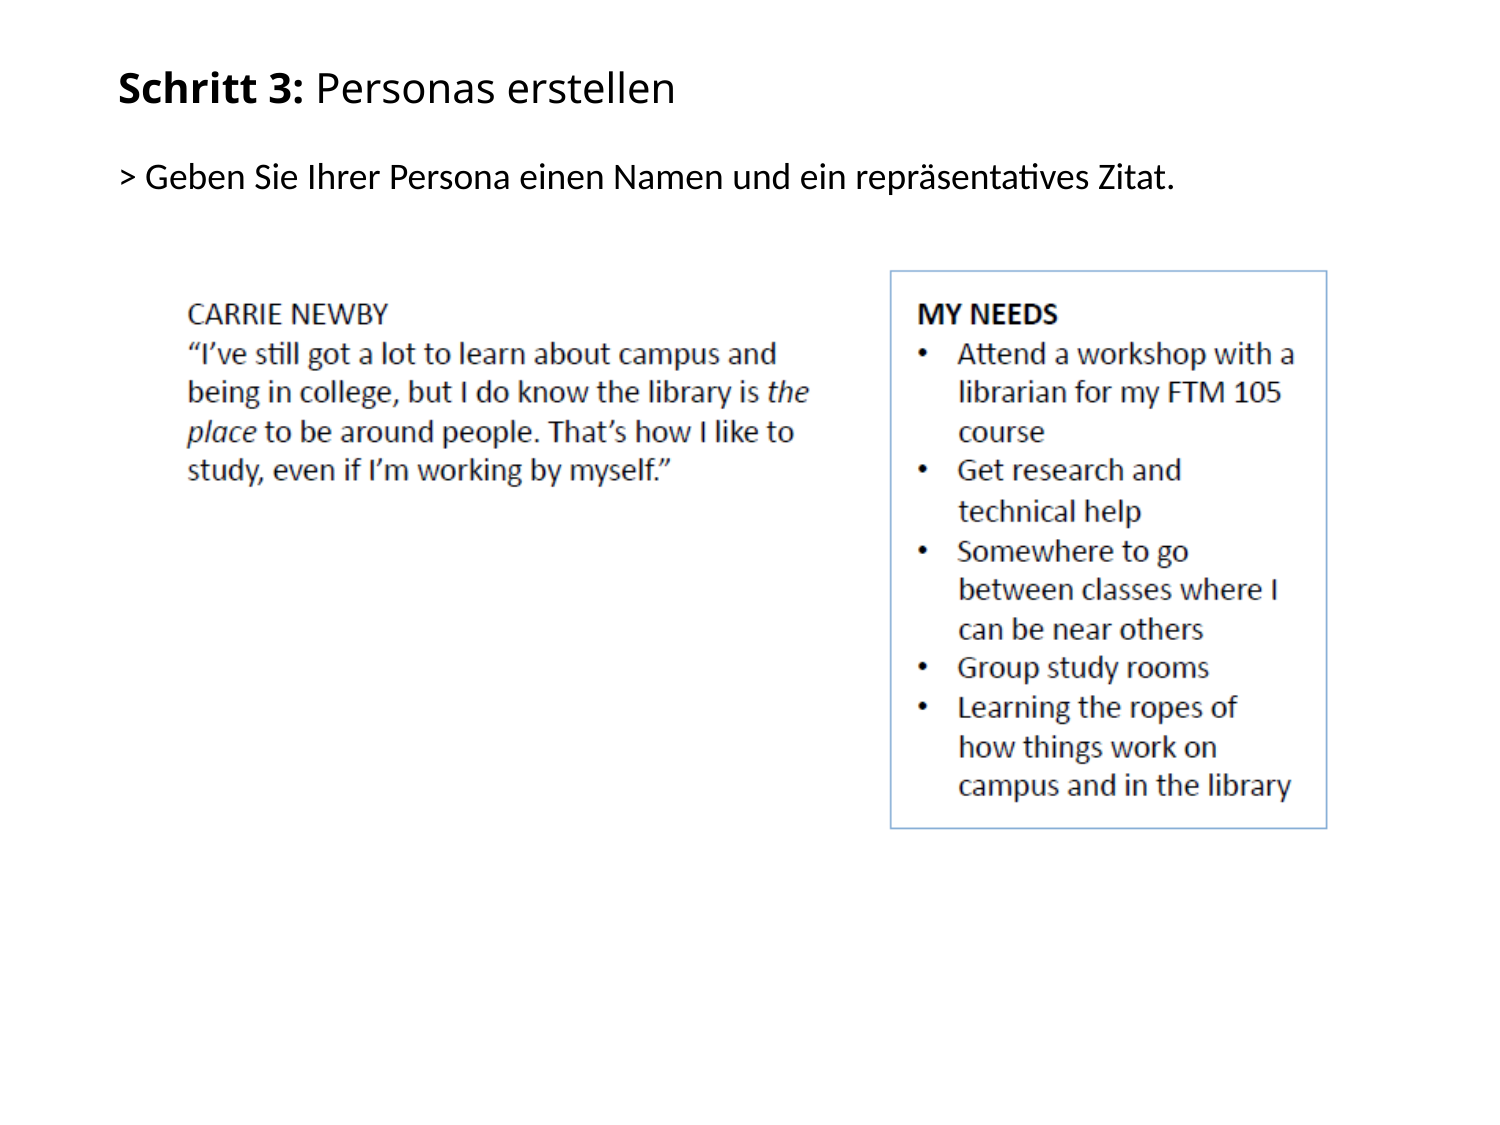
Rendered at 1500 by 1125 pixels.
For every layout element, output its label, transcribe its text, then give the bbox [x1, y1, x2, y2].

picture [157, 253, 1343, 846]
text_box > Geben Sie Ihrer Persona einen Namen und ein repräsentatives Zitat. [103, 149, 1397, 1014]
title Schritt 3: Personas erstellen [103, 59, 1397, 122]
